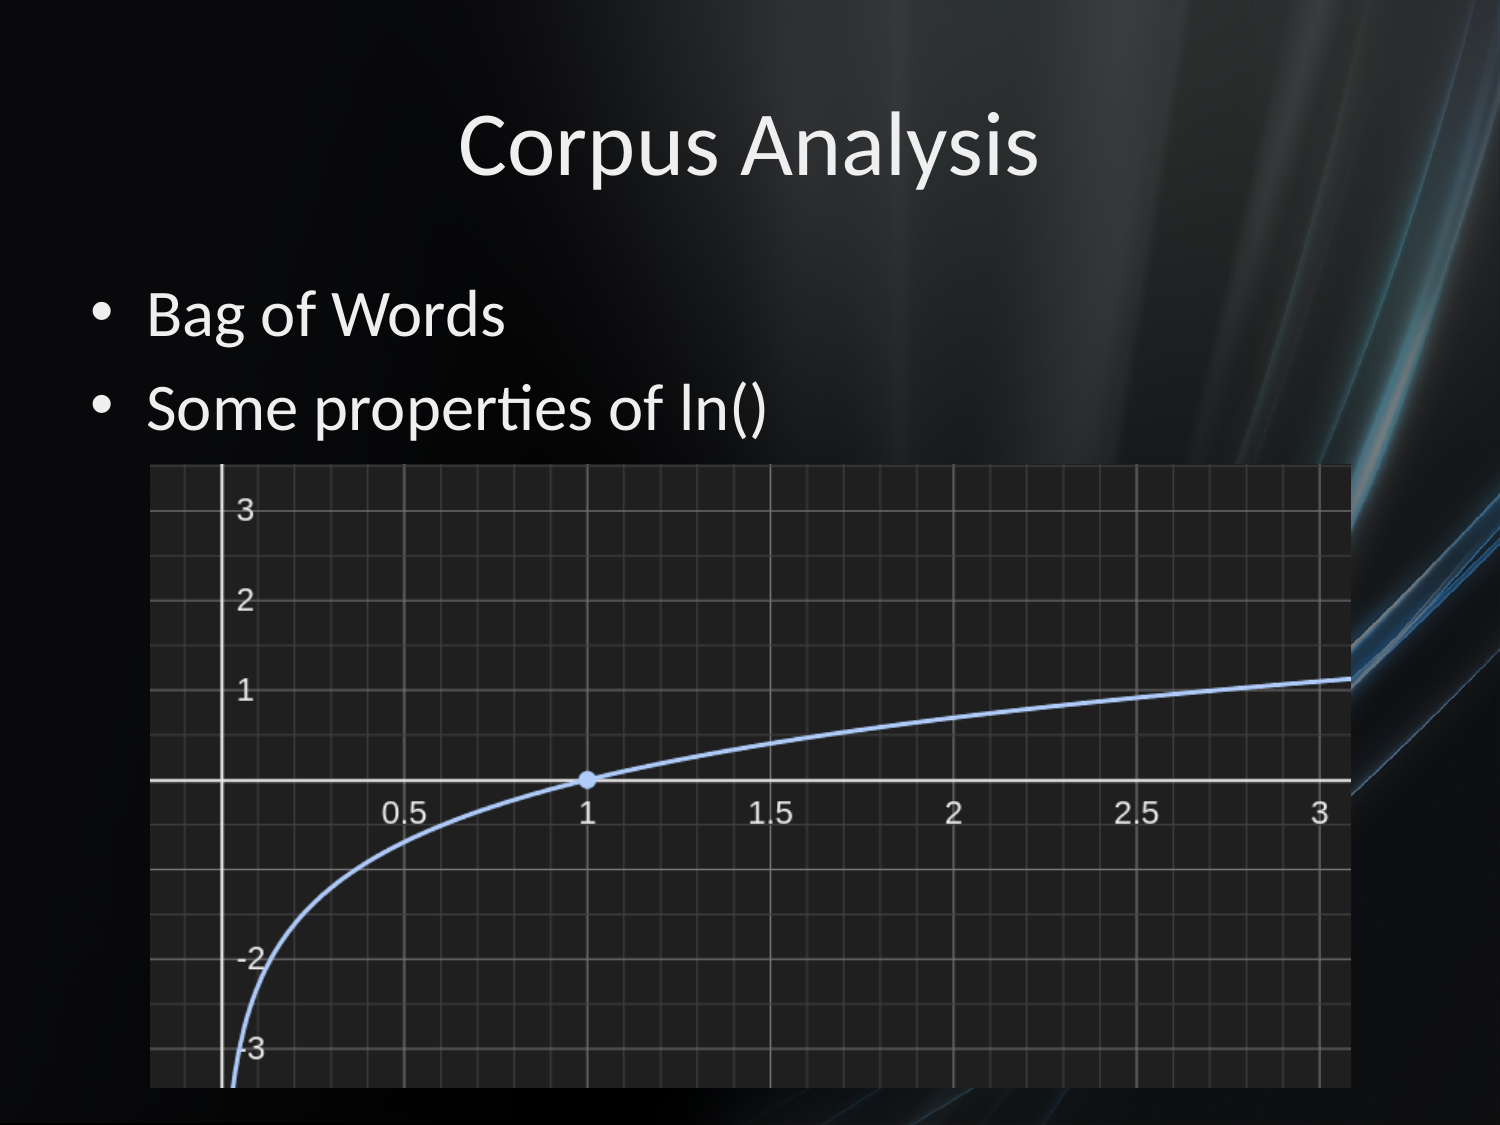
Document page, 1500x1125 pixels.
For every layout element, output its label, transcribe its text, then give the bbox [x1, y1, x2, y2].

title Corpus Analysis [75, 45, 1425, 233]
list Bag of Words Some properties of ln() [75, 262, 1426, 1005]
text_box [0, 0, 1500, 1125]
picture [150, 464, 1351, 1088]
